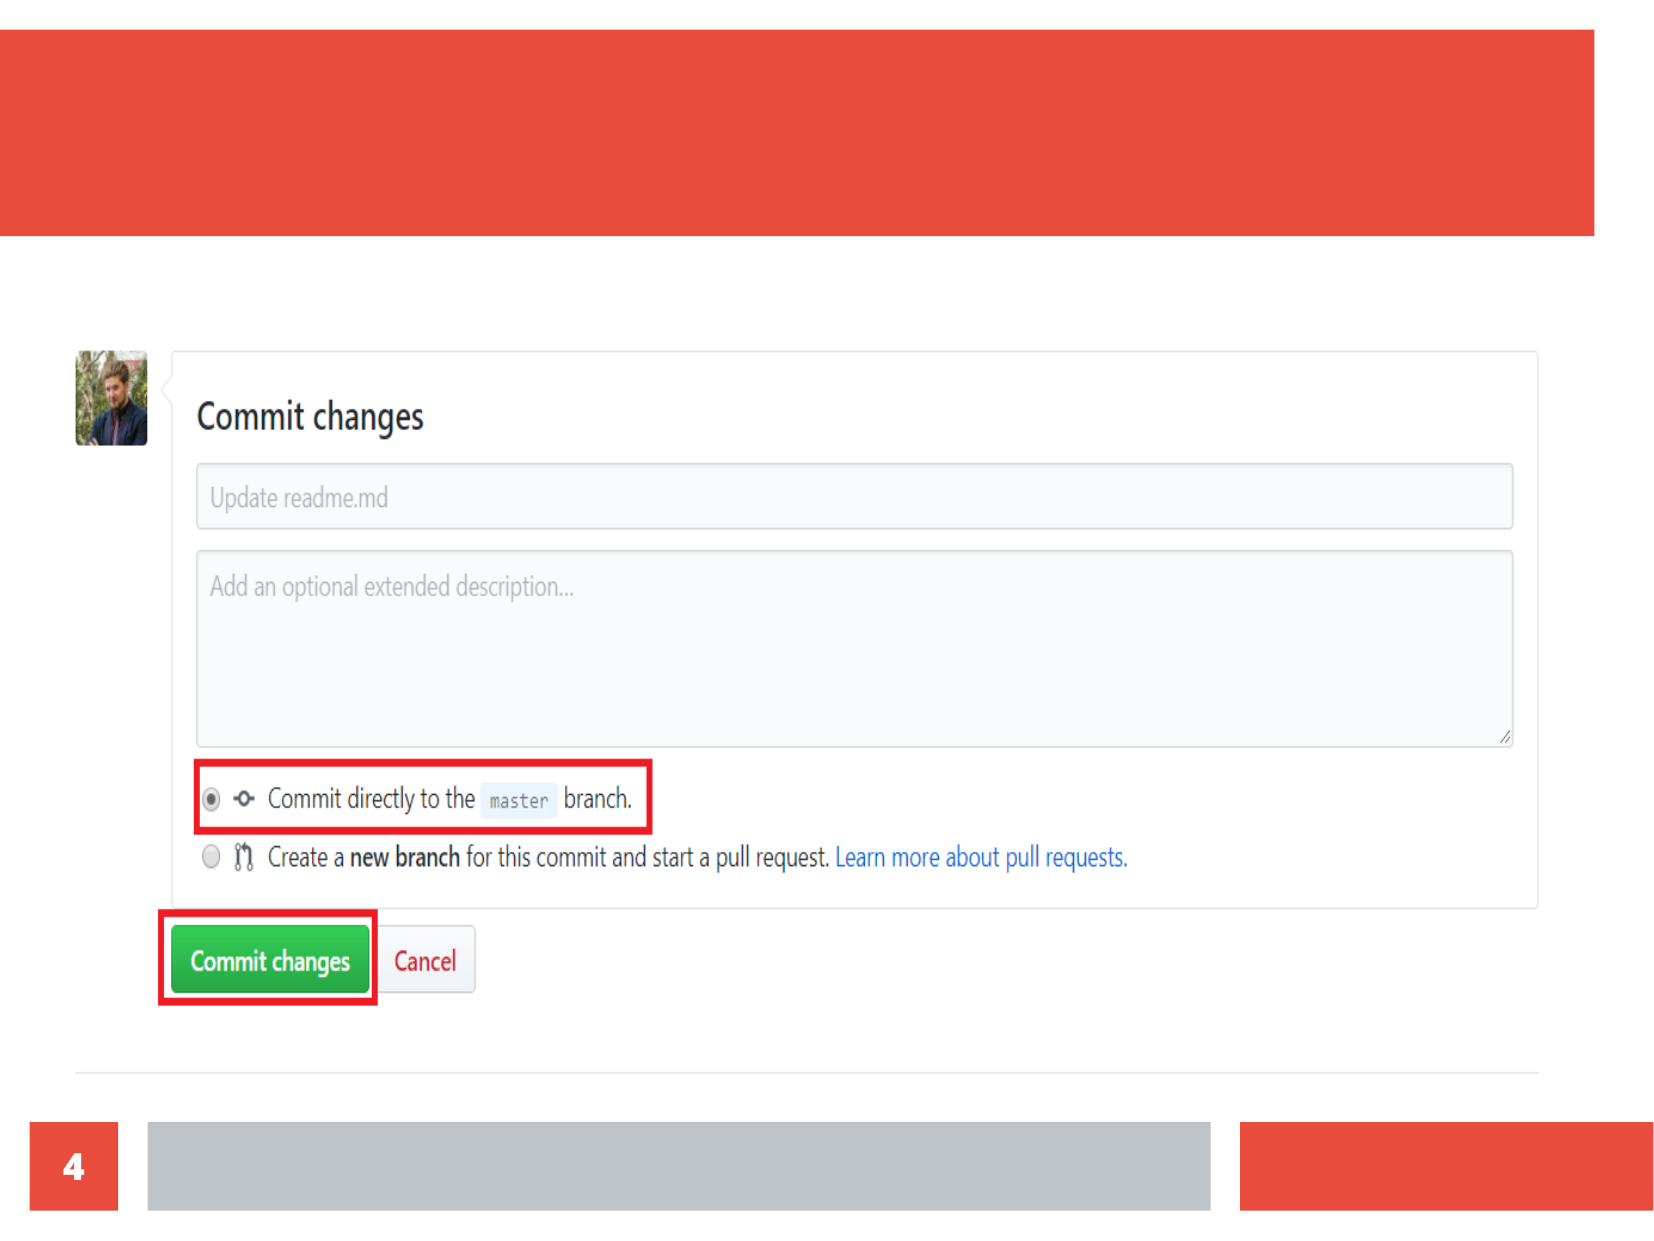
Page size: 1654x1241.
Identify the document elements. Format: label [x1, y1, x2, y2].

picture [59, 324, 1565, 1093]
